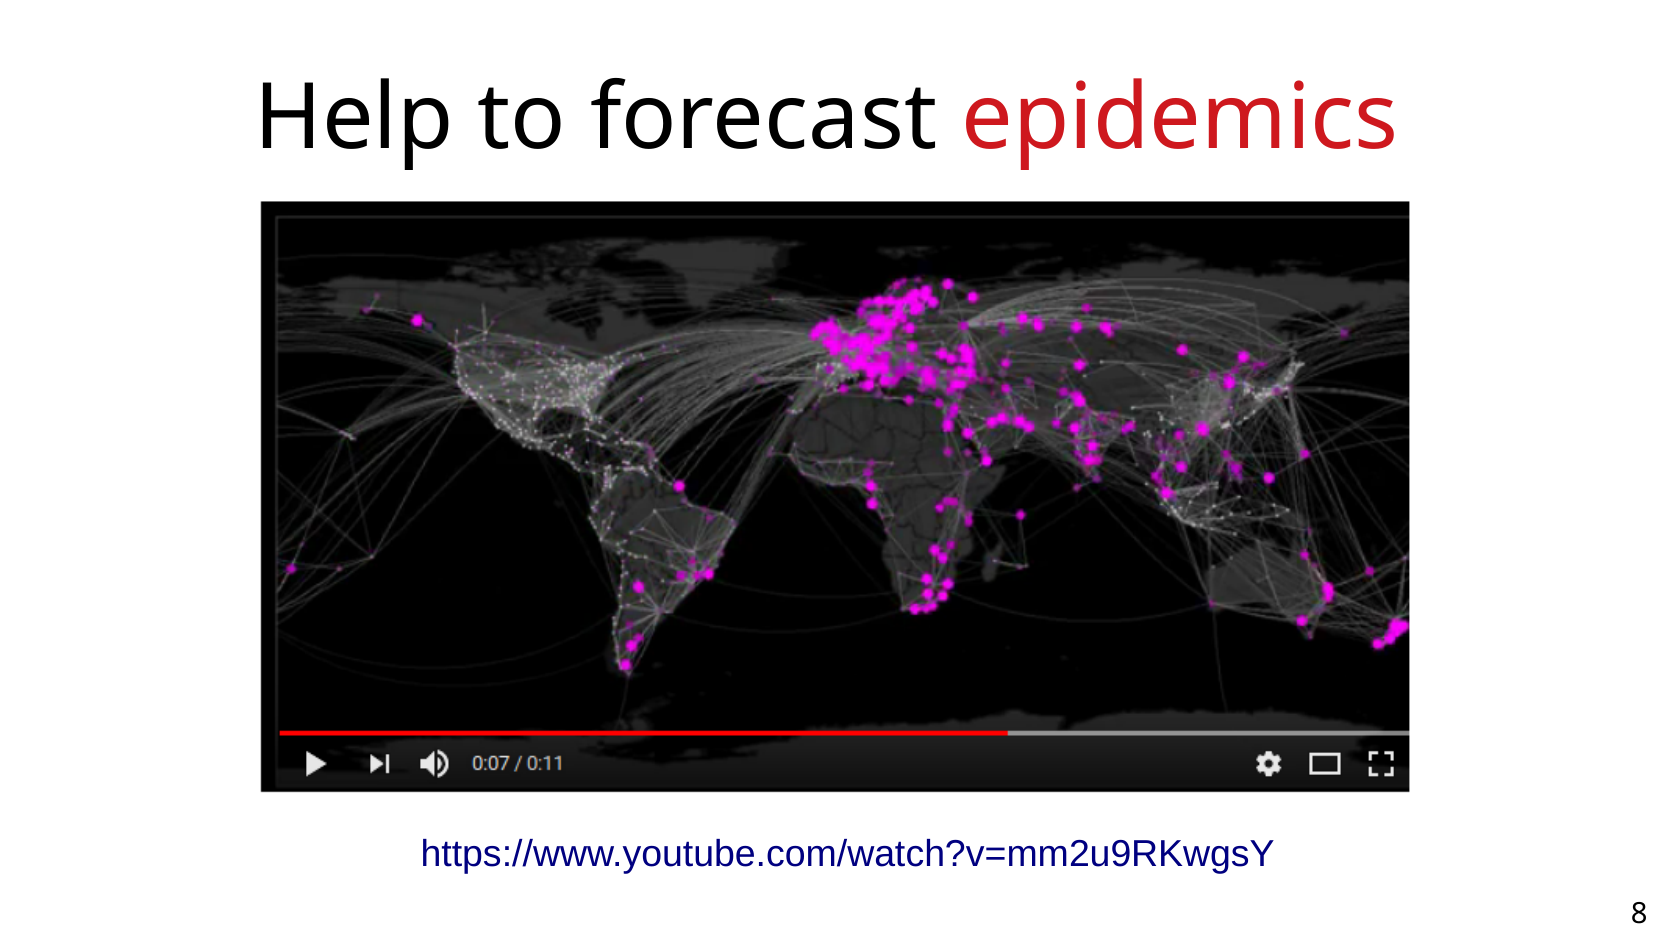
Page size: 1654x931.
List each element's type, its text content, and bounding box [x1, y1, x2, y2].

picture [255, 197, 1419, 800]
text_box https://www.youtube.com/watch?v=mm2u9RKwgsY [405, 825, 1291, 882]
title Help to forecast epidemics [82, 1, 1571, 226]
